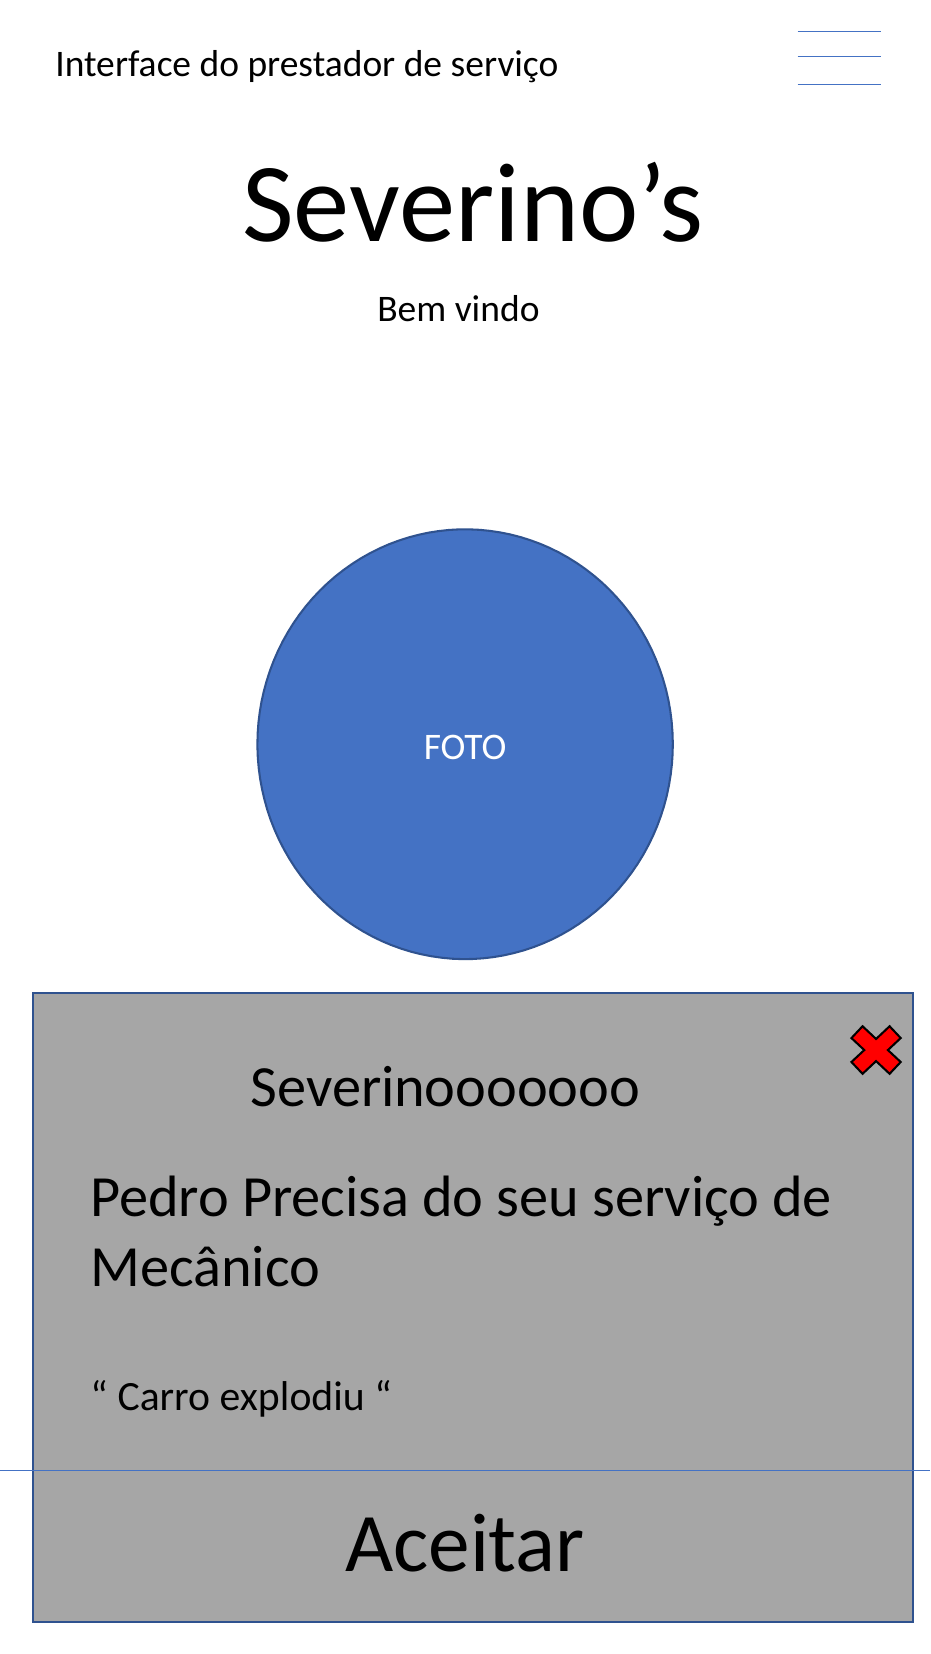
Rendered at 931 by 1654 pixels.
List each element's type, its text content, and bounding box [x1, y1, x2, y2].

text_box Aceitar [32, 1480, 898, 1597]
text_box Pedro Precisa do seu serviço de Mecânico “ Carro explodiu “ [75, 1150, 855, 1429]
text_box FOTO [257, 529, 673, 960]
text_box Bem vindo [282, 276, 635, 338]
text_box [33, 993, 913, 1470]
text_box Interface do prestador de serviço [40, 31, 673, 93]
text_box Severino’s [106, 121, 840, 273]
text_box Severinooooooo [235, 1040, 931, 1126]
text_box [33, 1471, 913, 1622]
